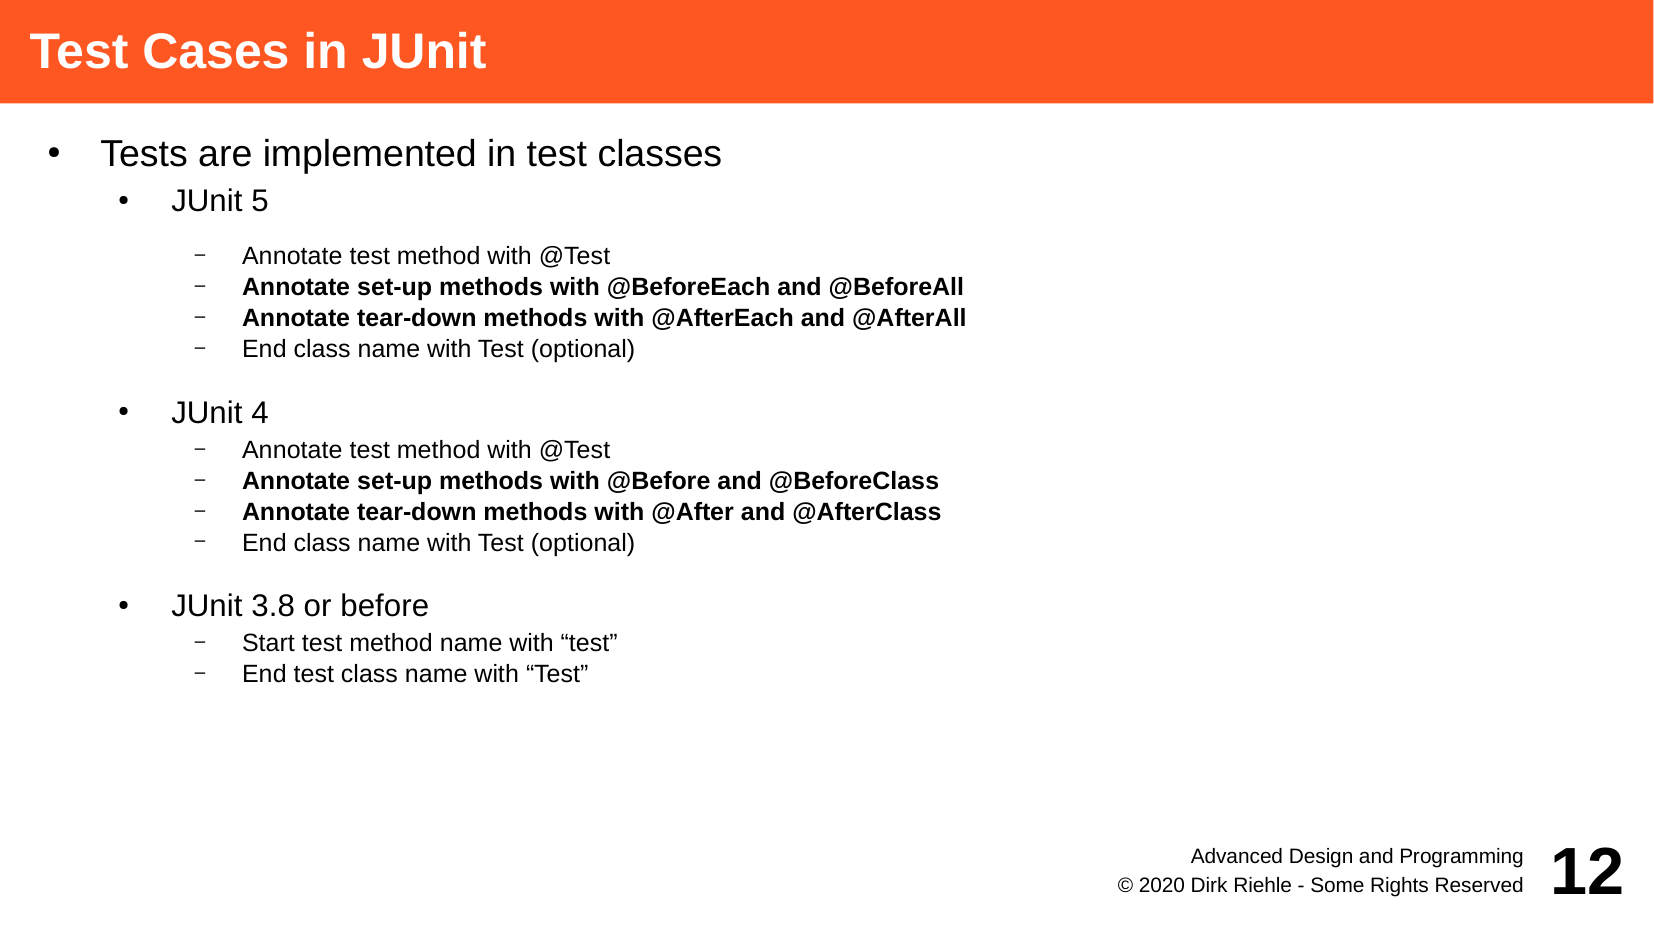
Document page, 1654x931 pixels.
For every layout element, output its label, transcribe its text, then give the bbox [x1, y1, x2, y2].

list Tests are implemented in test classes JUnit 5 Annotate test method with @Test Annotate set-up methods with @BeforeEach and @BeforeAll Annotate tear-down methods with @AfterEach and @AfterAll End class name with Test (optional) JUnit 4 Annotate test method with @Test Annotate set-up methods with @Before and @BeforeClass Annotate tear-down methods with @After and @AfterClass End class name with Test (optional) JUnit 3.8 or before Start test method name with “test” End test class name with “Test” [29, 132, 1625, 813]
title Test Cases in JUnit [0, 0, 1654, 104]
